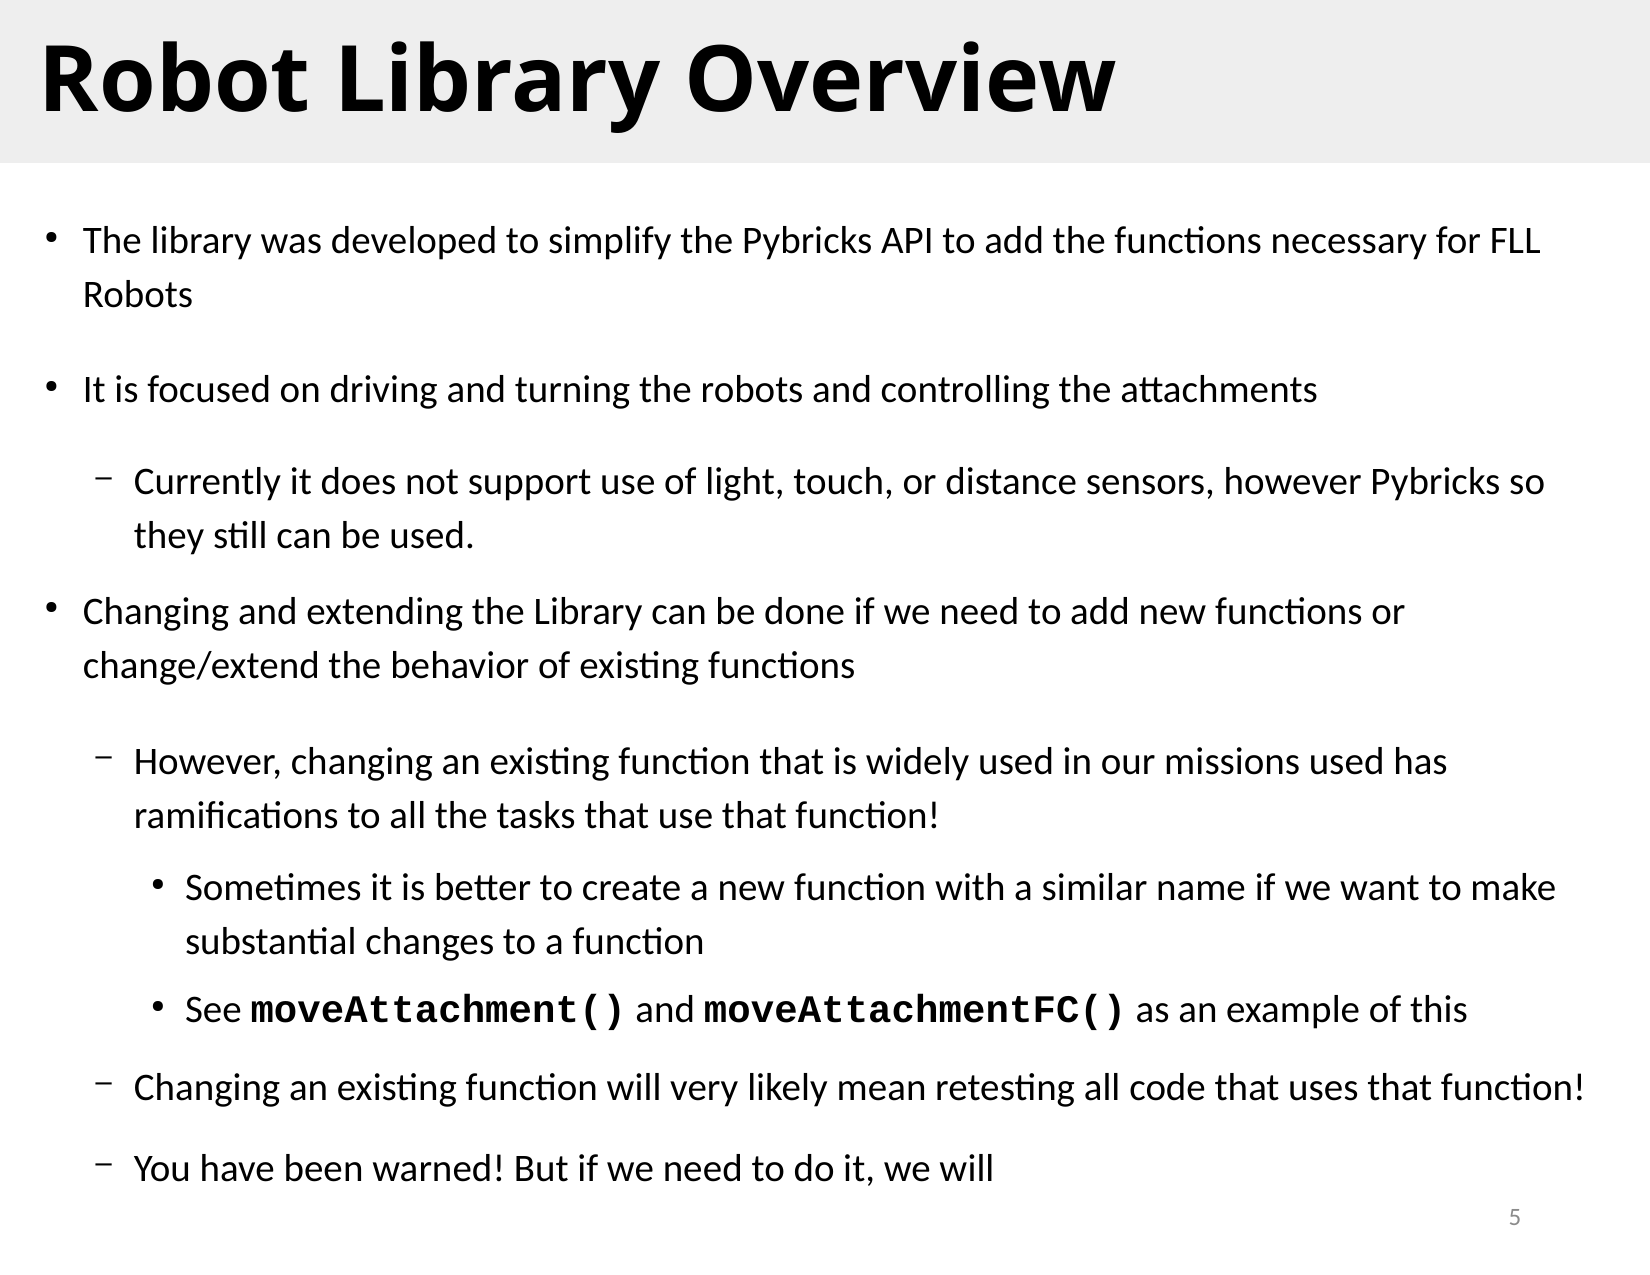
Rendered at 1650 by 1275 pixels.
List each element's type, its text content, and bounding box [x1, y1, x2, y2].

title Robot Library Overview [0, 0, 1650, 163]
list The library was developed to simplify the Pybricks API to add the functions necessary for FLL Robots It is focused on driving and turning the robots and controlling the attachments Currently it does not support use of light, touch, or distance sensors, however Pybricks so they still can be used. Changing and extending the Library can be done if we need to add new functions or change/extend the behavior of existing functions However, changing an existing function that is widely used in our missions used has ramifications to all the tasks that use that function! Sometimes it is better to create a new function with a similar name if we want to make substantial changes to a function See moveAttachment() and moveAttachmentFC() as an example of this Changing an existing function will very likely mean retesting all code that uses that function! You have been warned! But if we need to do it, we will [31, 207, 1590, 1201]
